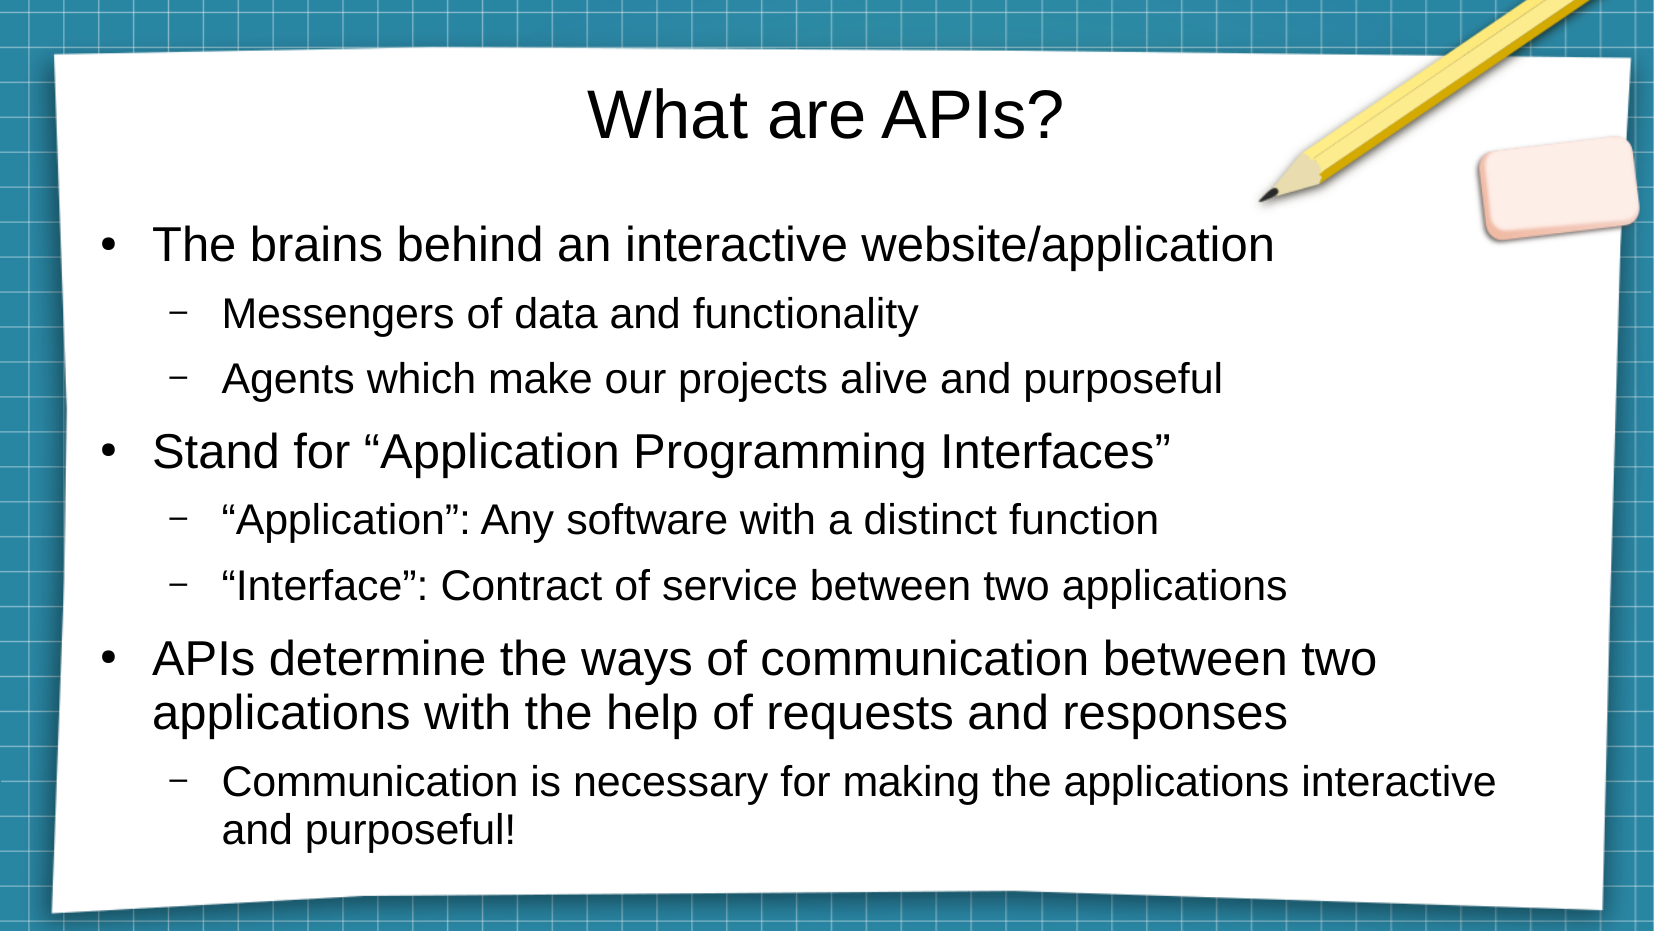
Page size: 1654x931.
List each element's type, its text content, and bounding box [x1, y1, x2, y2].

picture [0, 0, 1654, 931]
list The brains behind an interactive website/application Messengers of data and functionality Agents which make our projects alive and purposeful Stand for “Application Programming Interfaces” “Application”: Any software with a distinct function “Interface”: Contract of service between two applications APIs determine the ways of communication between two applications with the help of requests and responses Communication is necessary for making the applications interactive and purposeful! [82, 217, 1571, 857]
title What are APIs? [82, 37, 1571, 193]
